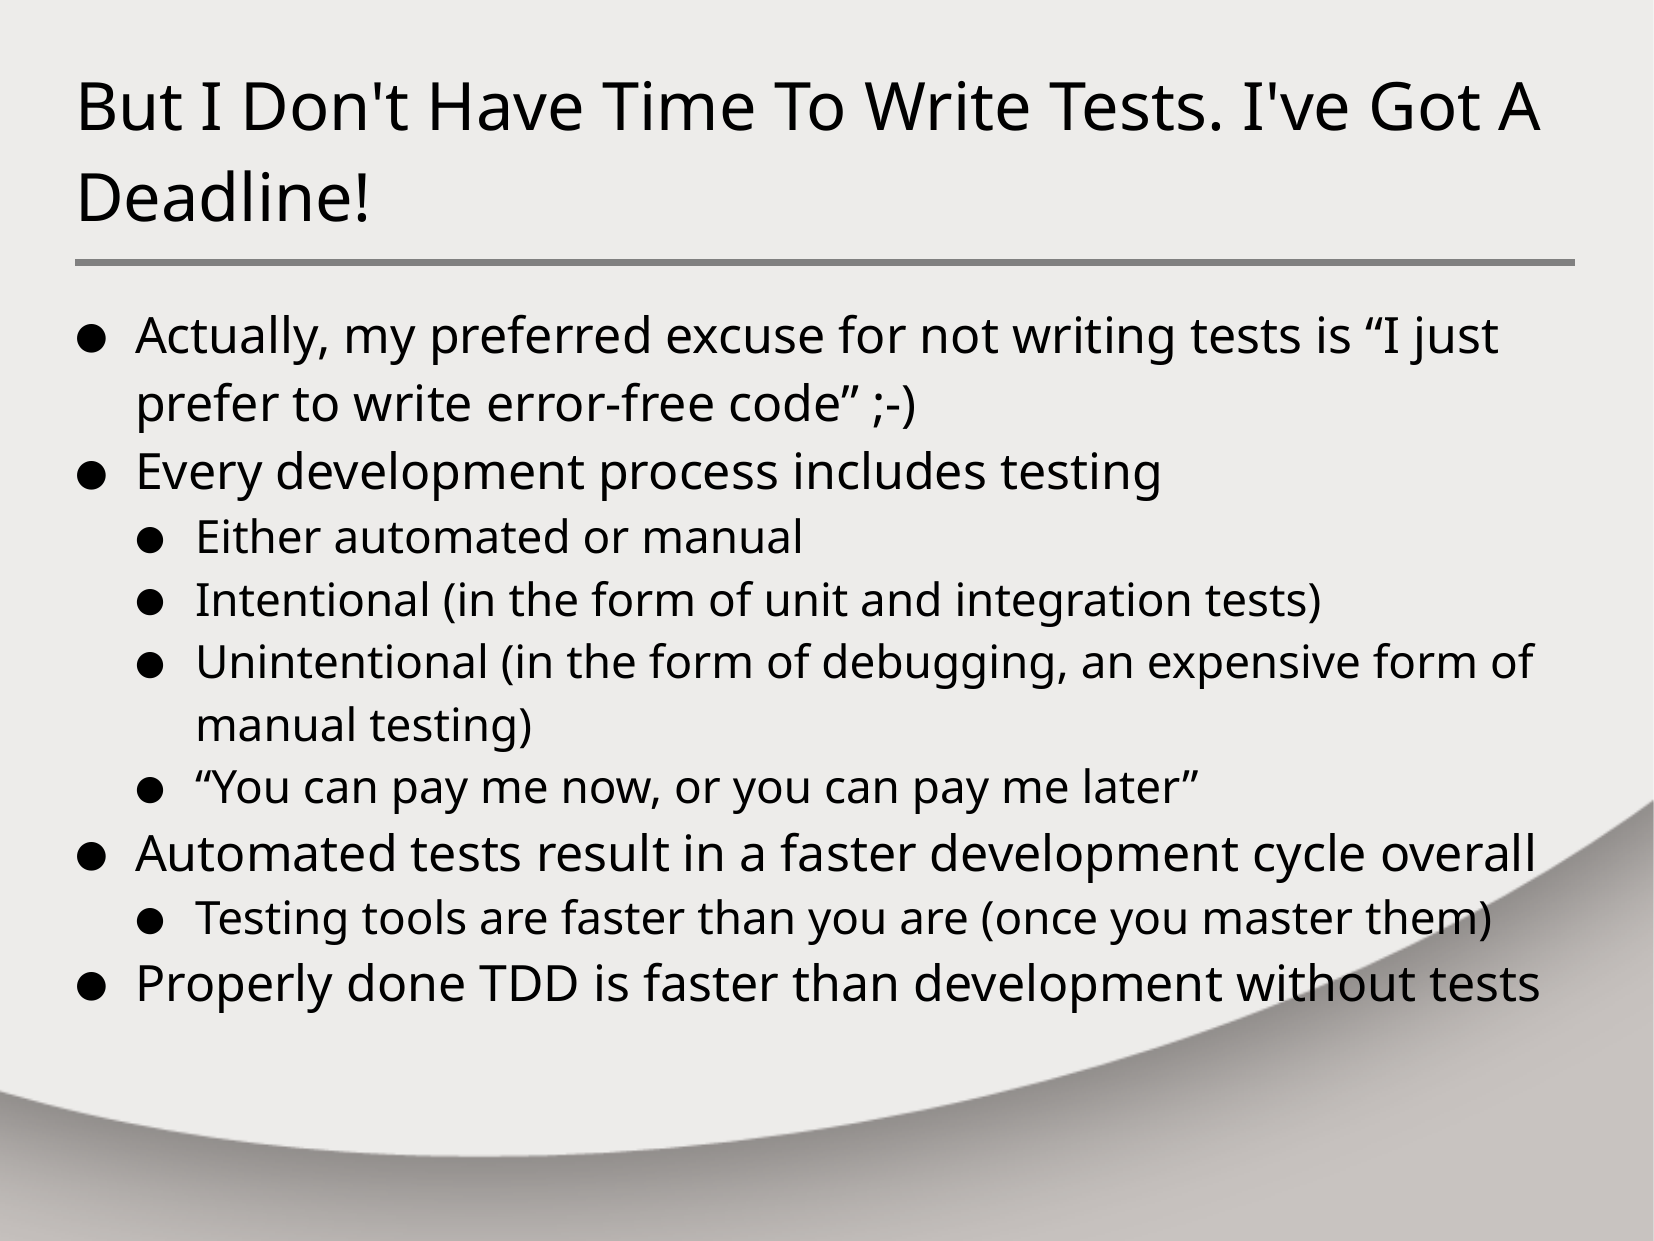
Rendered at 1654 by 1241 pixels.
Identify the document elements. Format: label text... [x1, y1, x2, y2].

title But I Don't Have Time To Write Tests. I've Got A Deadline! [75, 75, 1576, 226]
picture [0, 0, 1654, 1241]
list Actually, my preferred excuse for not writing tests is “I just prefer to write error-free code” ;-) Every development process includes testing Either automated or manual Intentional (in the form of unit and integration tests) Unintentional (in the form of debugging, an expensive form of manual testing) “You can pay me now, or you can pay me later” Automated tests result in a faster development cycle overall Testing tools are faster than you are (once you master them) Properly done TDD is faster than development without tests [75, 299, 1576, 1163]
